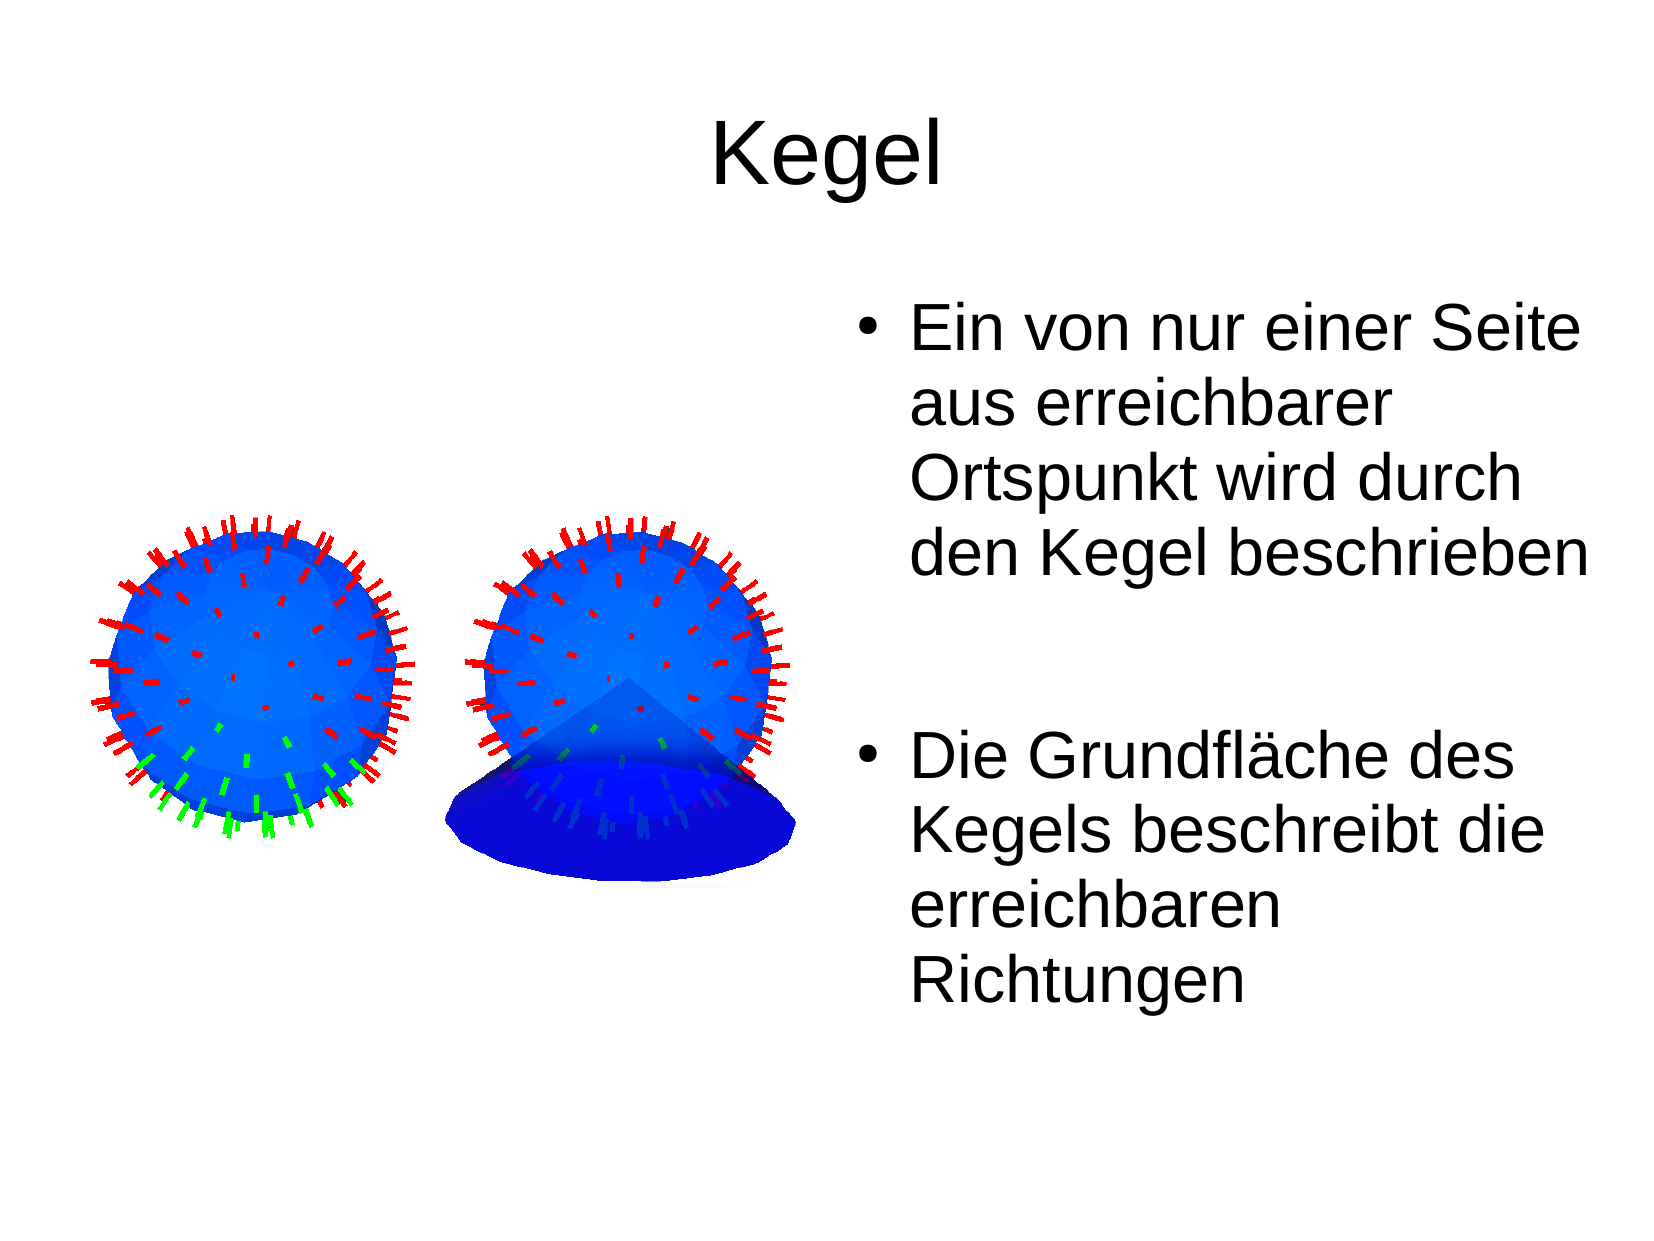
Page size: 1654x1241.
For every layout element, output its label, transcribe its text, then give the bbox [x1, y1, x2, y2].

list Die Grundfläche des Kegels beschreibt die erreichbaren Richtungen [838, 717, 1572, 1109]
picture [82, 504, 809, 895]
list Ein von nur einer Seite aus erreichbarer Ortspunkt wird durch den Kegel beschrieben [838, 290, 1595, 681]
title Kegel [82, 49, 1571, 257]
